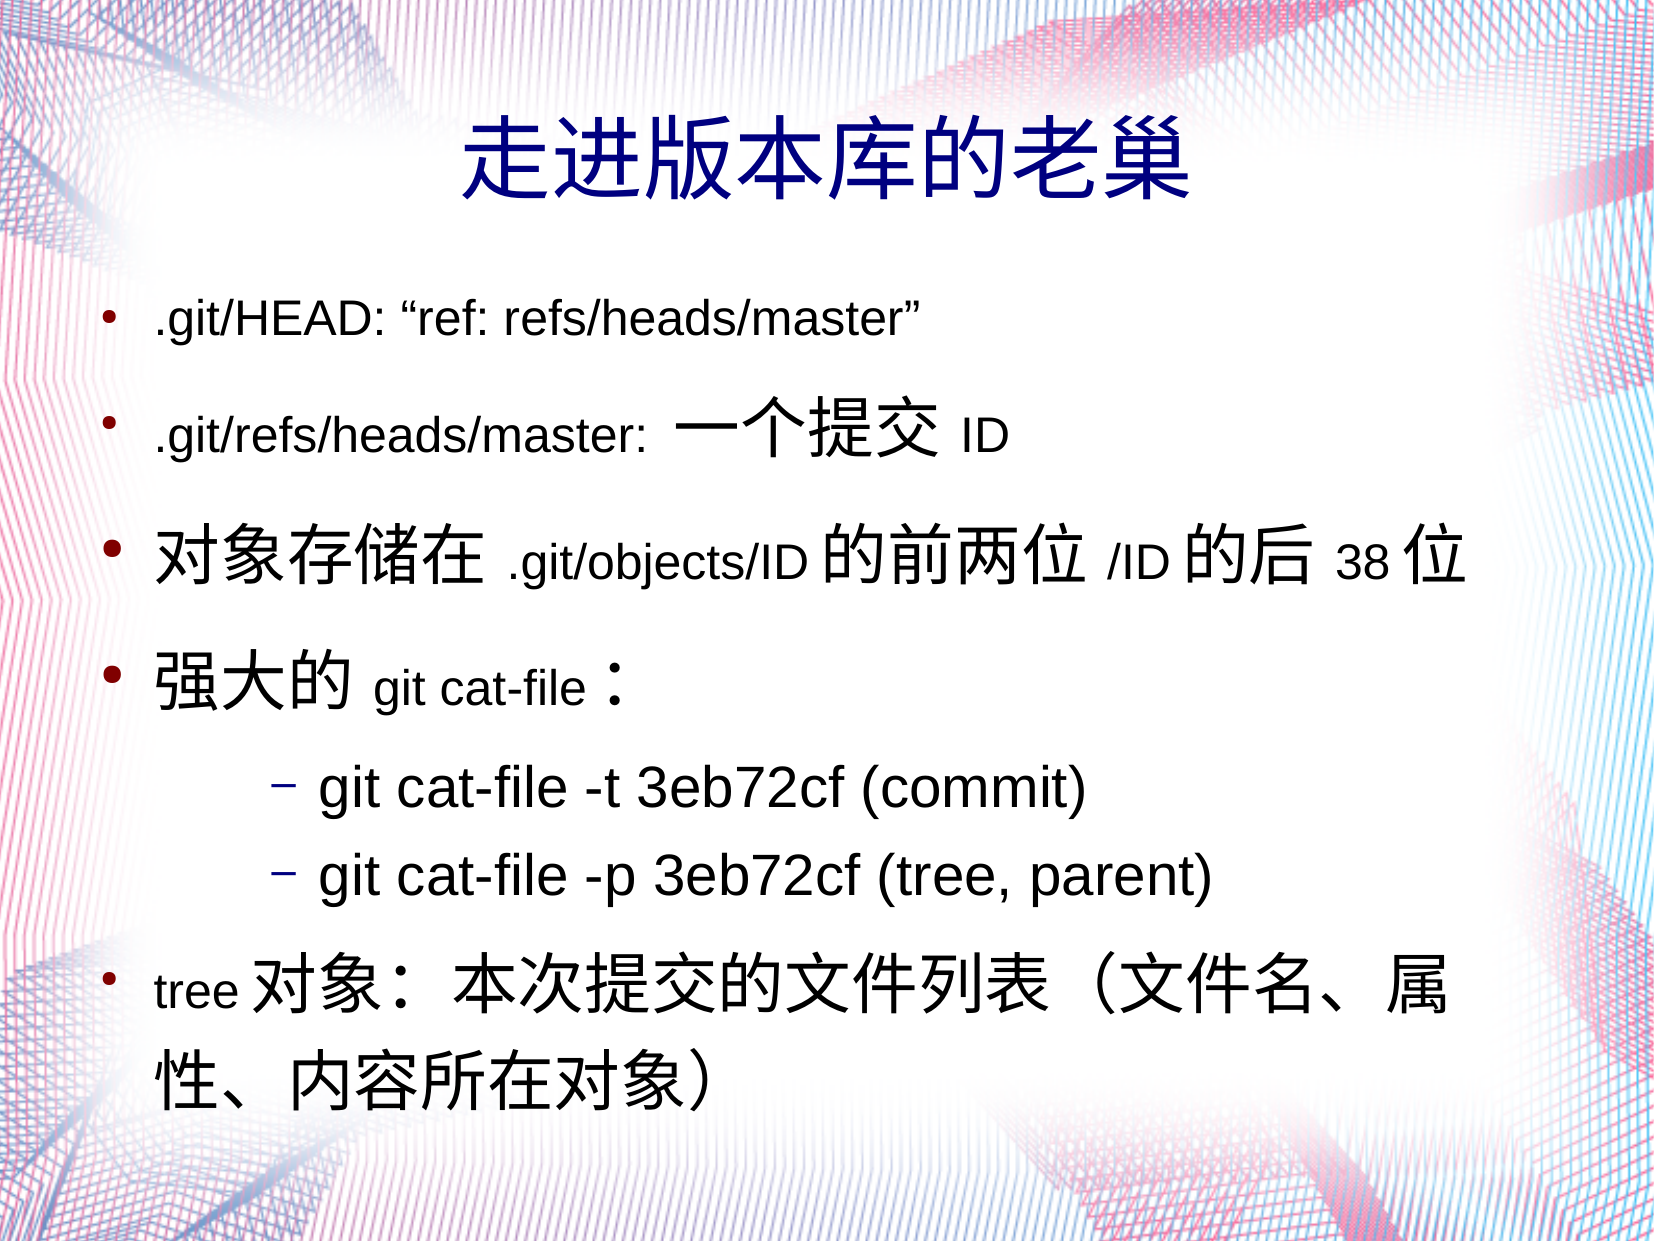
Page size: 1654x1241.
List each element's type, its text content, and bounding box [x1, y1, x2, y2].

title 走进版本库的老巢 [82, 49, 1571, 257]
picture [0, 0, 1654, 1241]
list .git/HEAD: “ref: refs/heads/master” .git/refs/heads/master: 一个提交ID 对象存储在.git/objects/ID的前两位/ID的后38位 强大的git cat-file： git cat-file -t 3eb72cf (commit) git cat-file -p 3eb72cf (tree, parent) tree对象：本次提交的文件列表（文件名、属性、内容所在对象） [82, 290, 1571, 1113]
